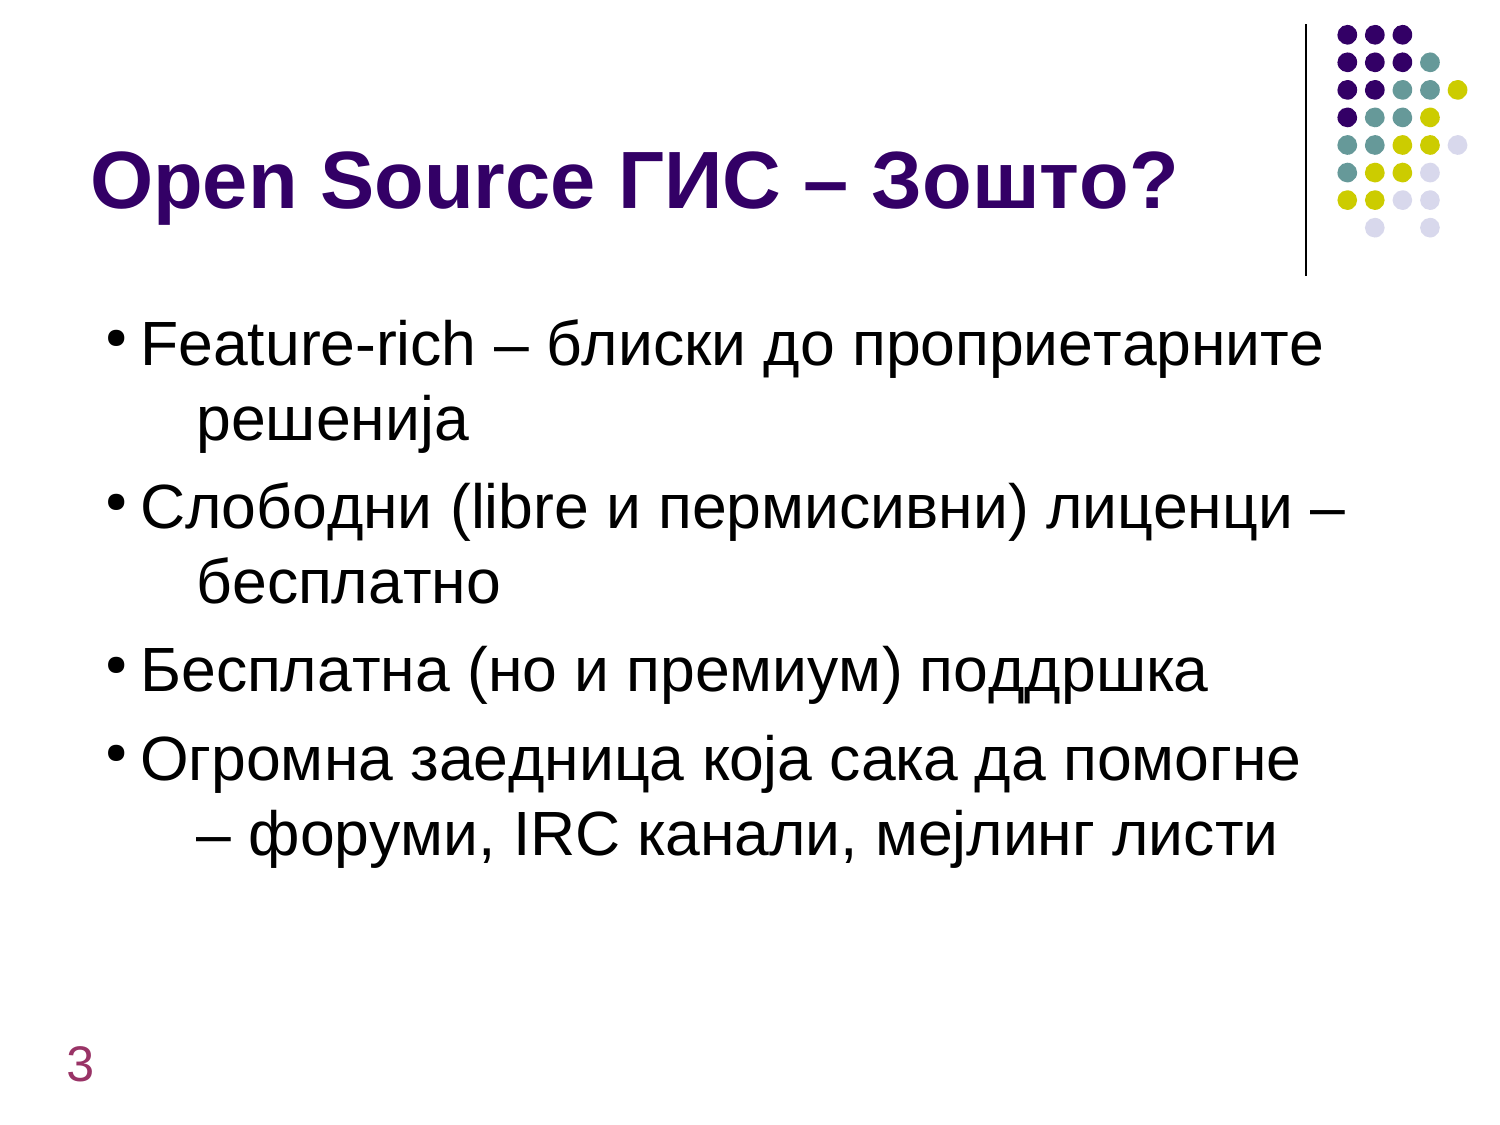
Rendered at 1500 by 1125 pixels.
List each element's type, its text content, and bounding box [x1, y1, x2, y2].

title Open Source ГИС – Зошто? [74, 20, 1313, 233]
list Feature-rich – блиски до проприетарните решенија Слободни (libre и пермисивни) лиценци – бесплатно Бесплатна (но и премиум) поддршка Огромна заедница која сака да помогне – форуми, IRC канали, мејлинг листи [90, 294, 1366, 1096]
